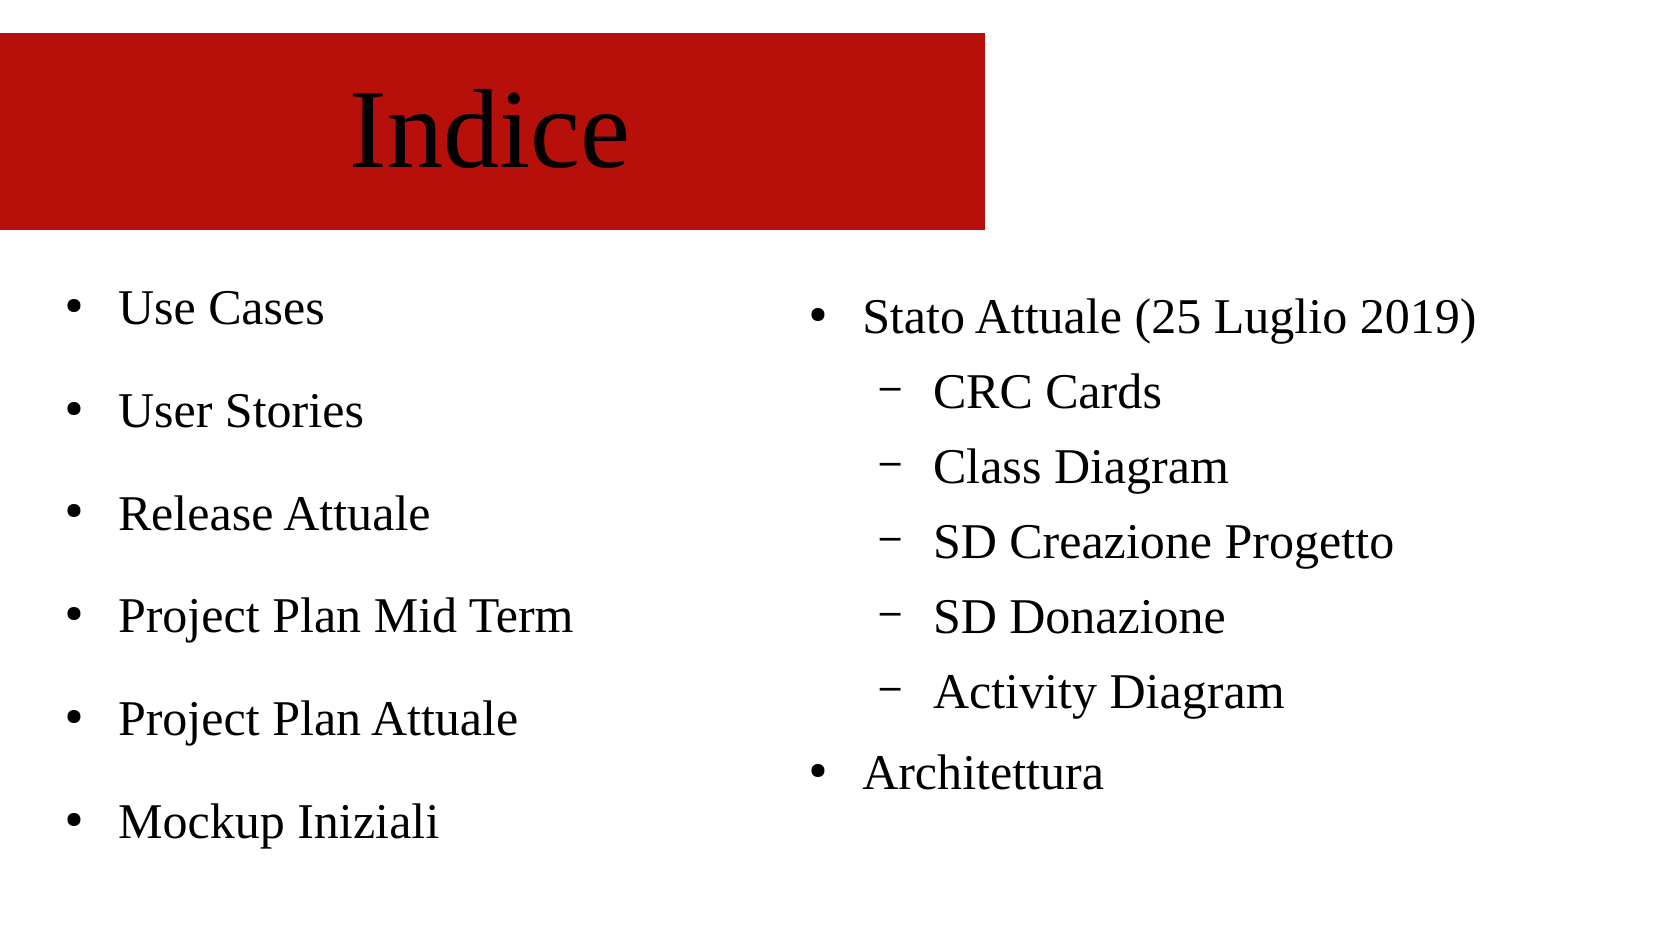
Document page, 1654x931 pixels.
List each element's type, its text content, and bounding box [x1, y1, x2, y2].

title Indice [59, 51, 922, 208]
list Stato Attuale (25 Luglio 2019) CRC Cards Class Diagram SD Creazione Progetto SD Donazione Activity Diagram Architettura [791, 292, 1654, 931]
list Use Cases User Stories Release Attuale Project Plan Mid Term Project Plan Attuale Mockup Iniziali [47, 283, 910, 910]
picture [0, 0, 1654, 931]
